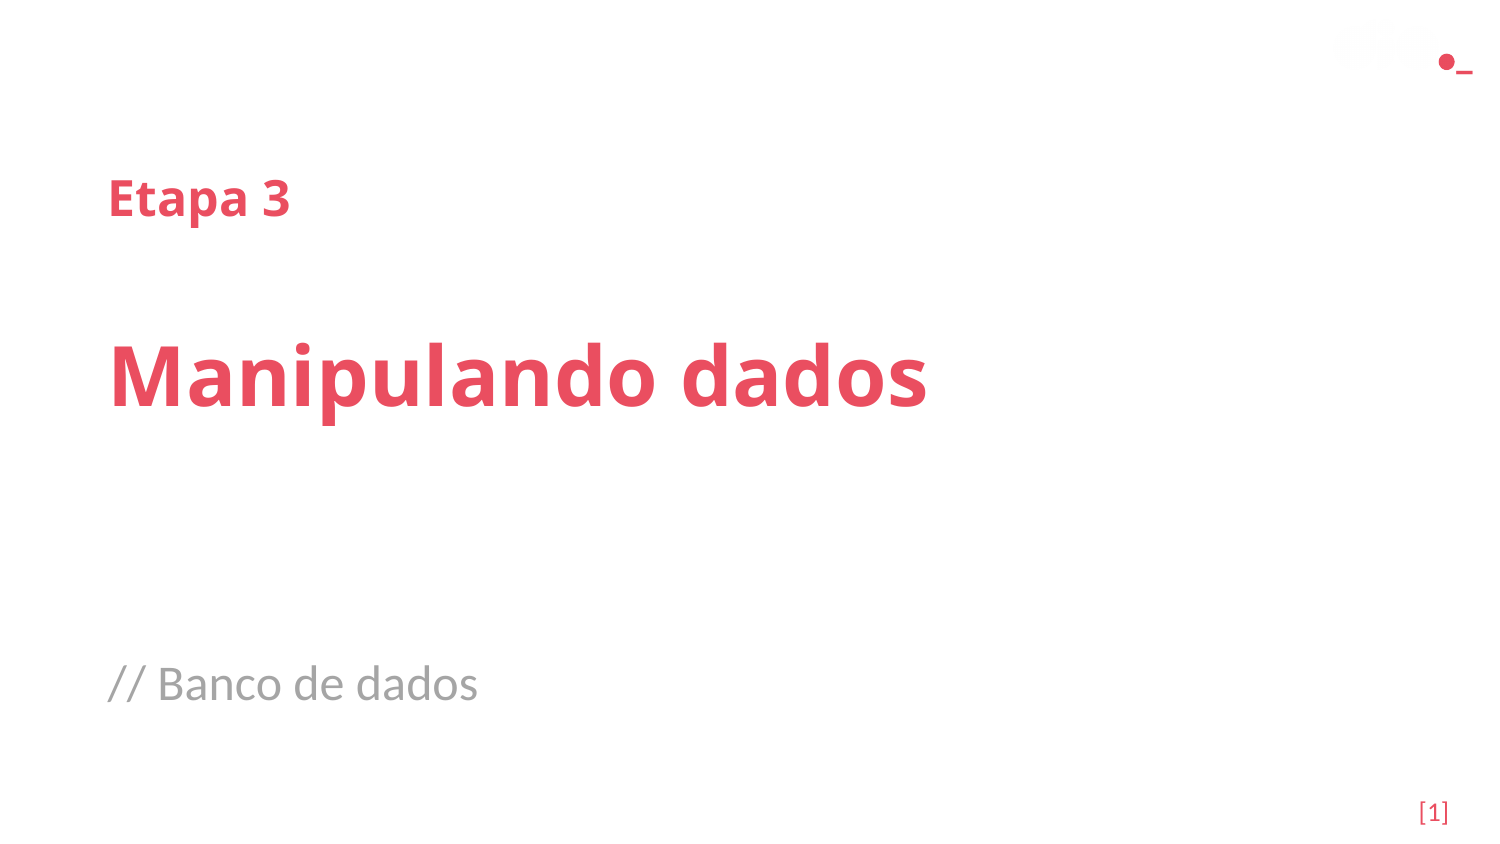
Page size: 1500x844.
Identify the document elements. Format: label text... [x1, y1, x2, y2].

picture [1333, 19, 1473, 75]
text_box Etapa 3 [92, 142, 1309, 223]
slide_number [‹#›] [1403, 779, 1494, 844]
text_box Manipulando dados [92, 292, 1309, 558]
text_box // Banco de dados [92, 635, 1309, 701]
